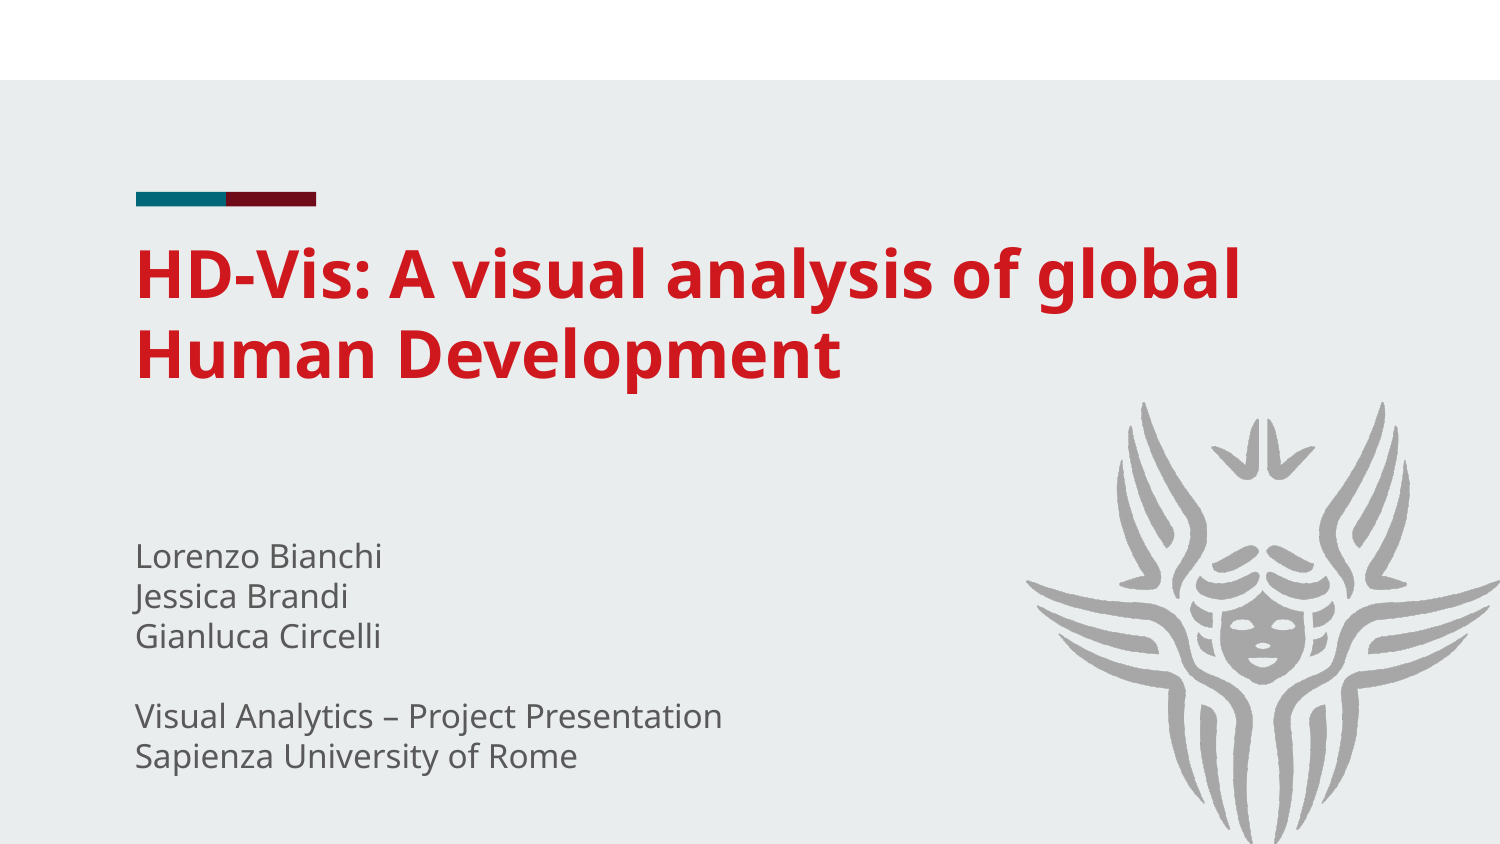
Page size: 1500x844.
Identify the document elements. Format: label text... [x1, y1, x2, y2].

subtitle Lorenzo Bianchi Jessica Brandi Gianluca Circelli Visual Analytics – Project Presentation Sapienza University of Rome [119, 520, 1381, 656]
picture [1026, 402, 1500, 844]
title HD-Vis: A visual analysis of global Human Development [119, 216, 1381, 490]
